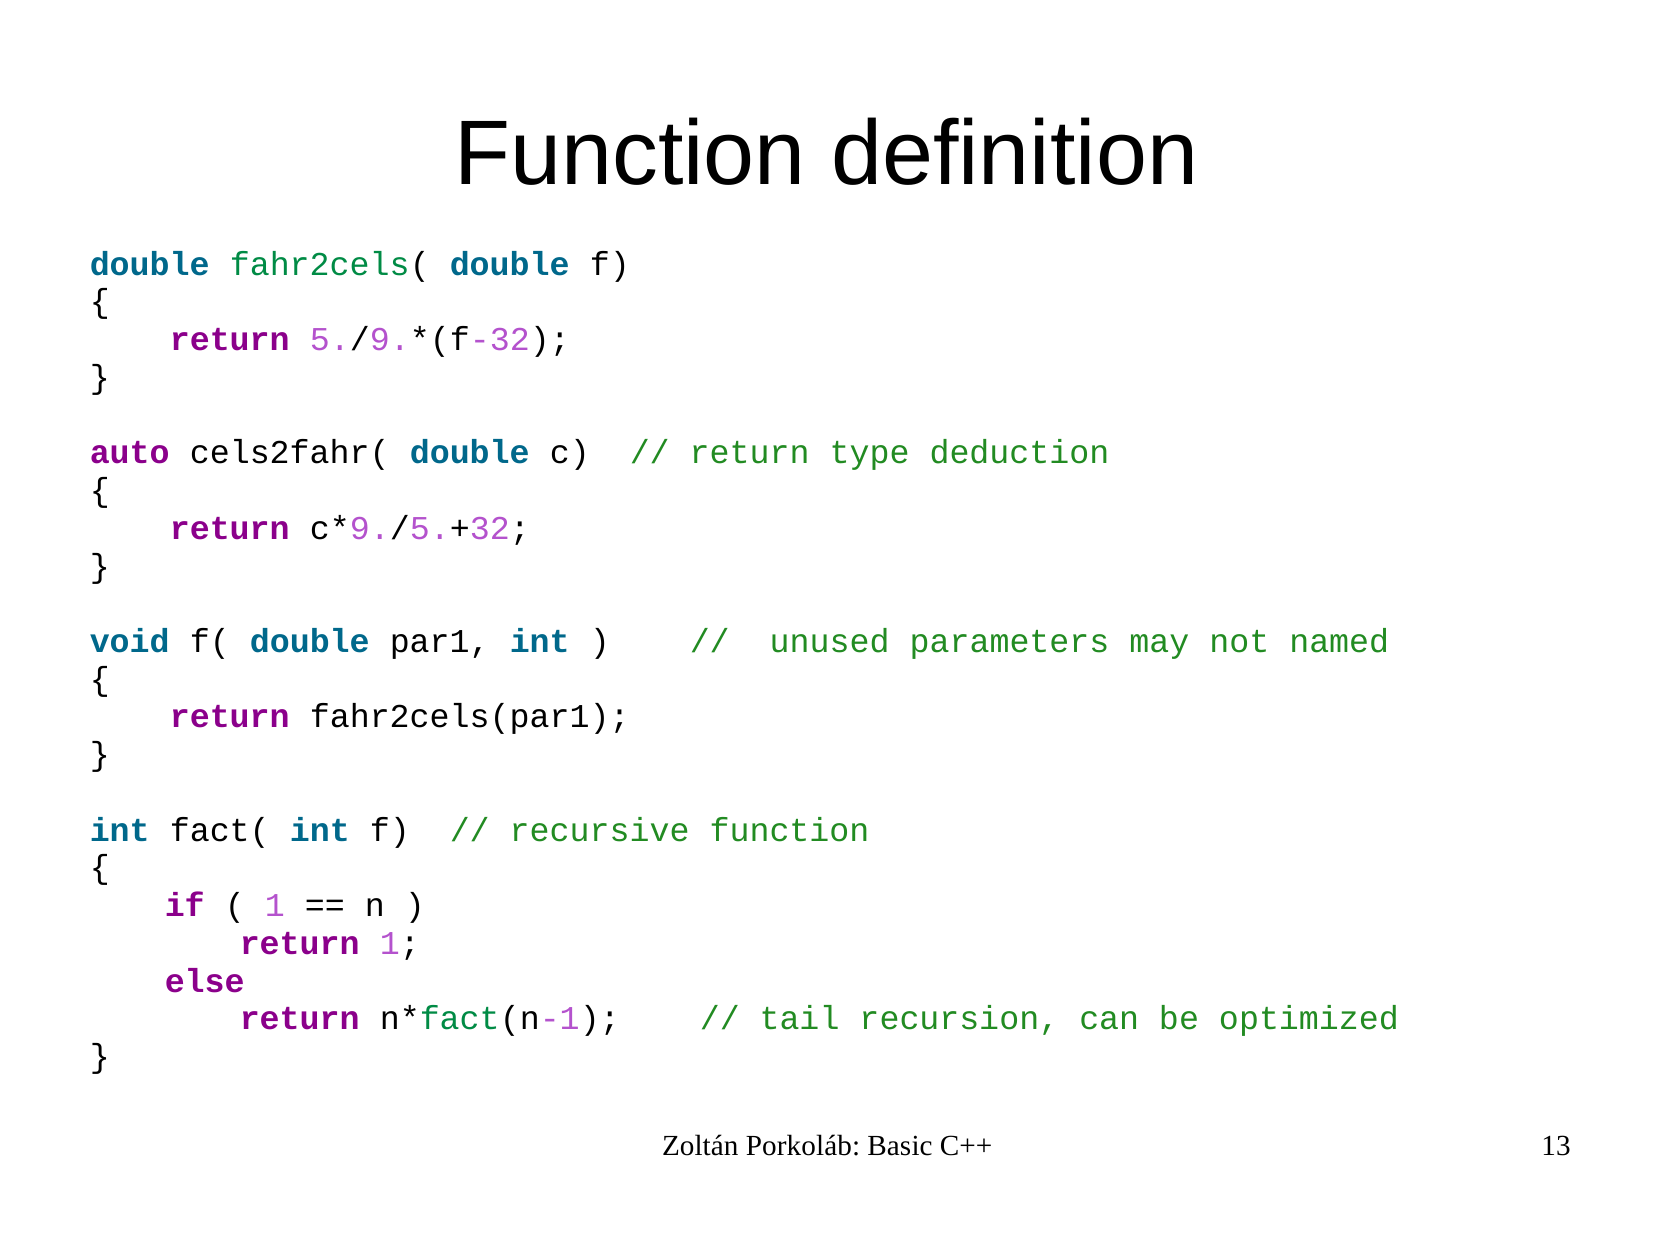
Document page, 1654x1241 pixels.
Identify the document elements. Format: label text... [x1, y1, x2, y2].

title Function definition [82, 49, 1571, 257]
text_box double fahr2cels( double f) { return 5./9.*(f-32); } auto cels2fahr( double c) // return type deduction { return c*9./5.+32; } void f( double par1, int ) // unused parameters may not named { return fahr2cels(par1); } int fact( int f) // recursive function { if ( 1 == n ) return 1; else return n*fact(n-1); // tail recursion, can be optimized } [75, 240, 1654, 1161]
